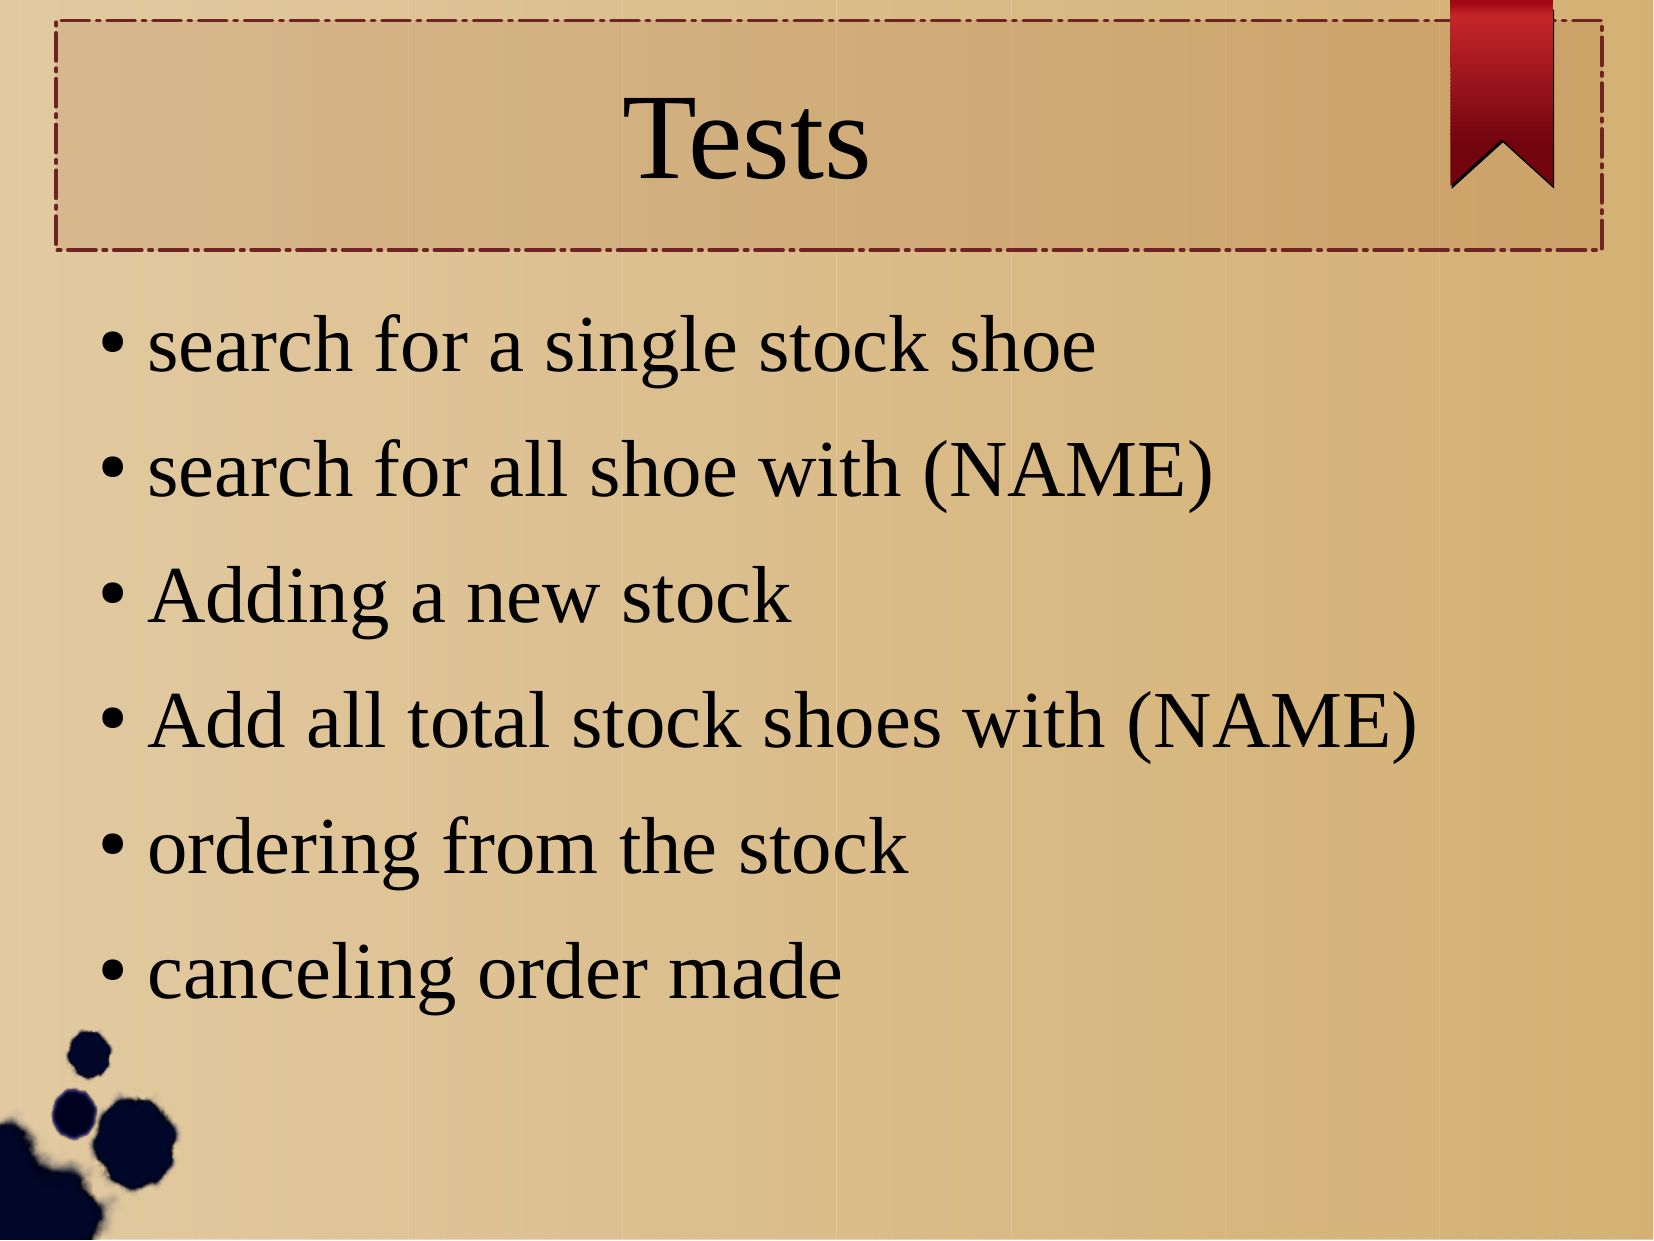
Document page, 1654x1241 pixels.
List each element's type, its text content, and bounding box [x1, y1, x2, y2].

list search for a single stock shoe search for all shoe with (NAME) Adding a new stock Add all total stock shoes with (NAME) ordering from the stock canceling order made [82, 299, 1571, 1019]
title Tests [82, 47, 1412, 229]
